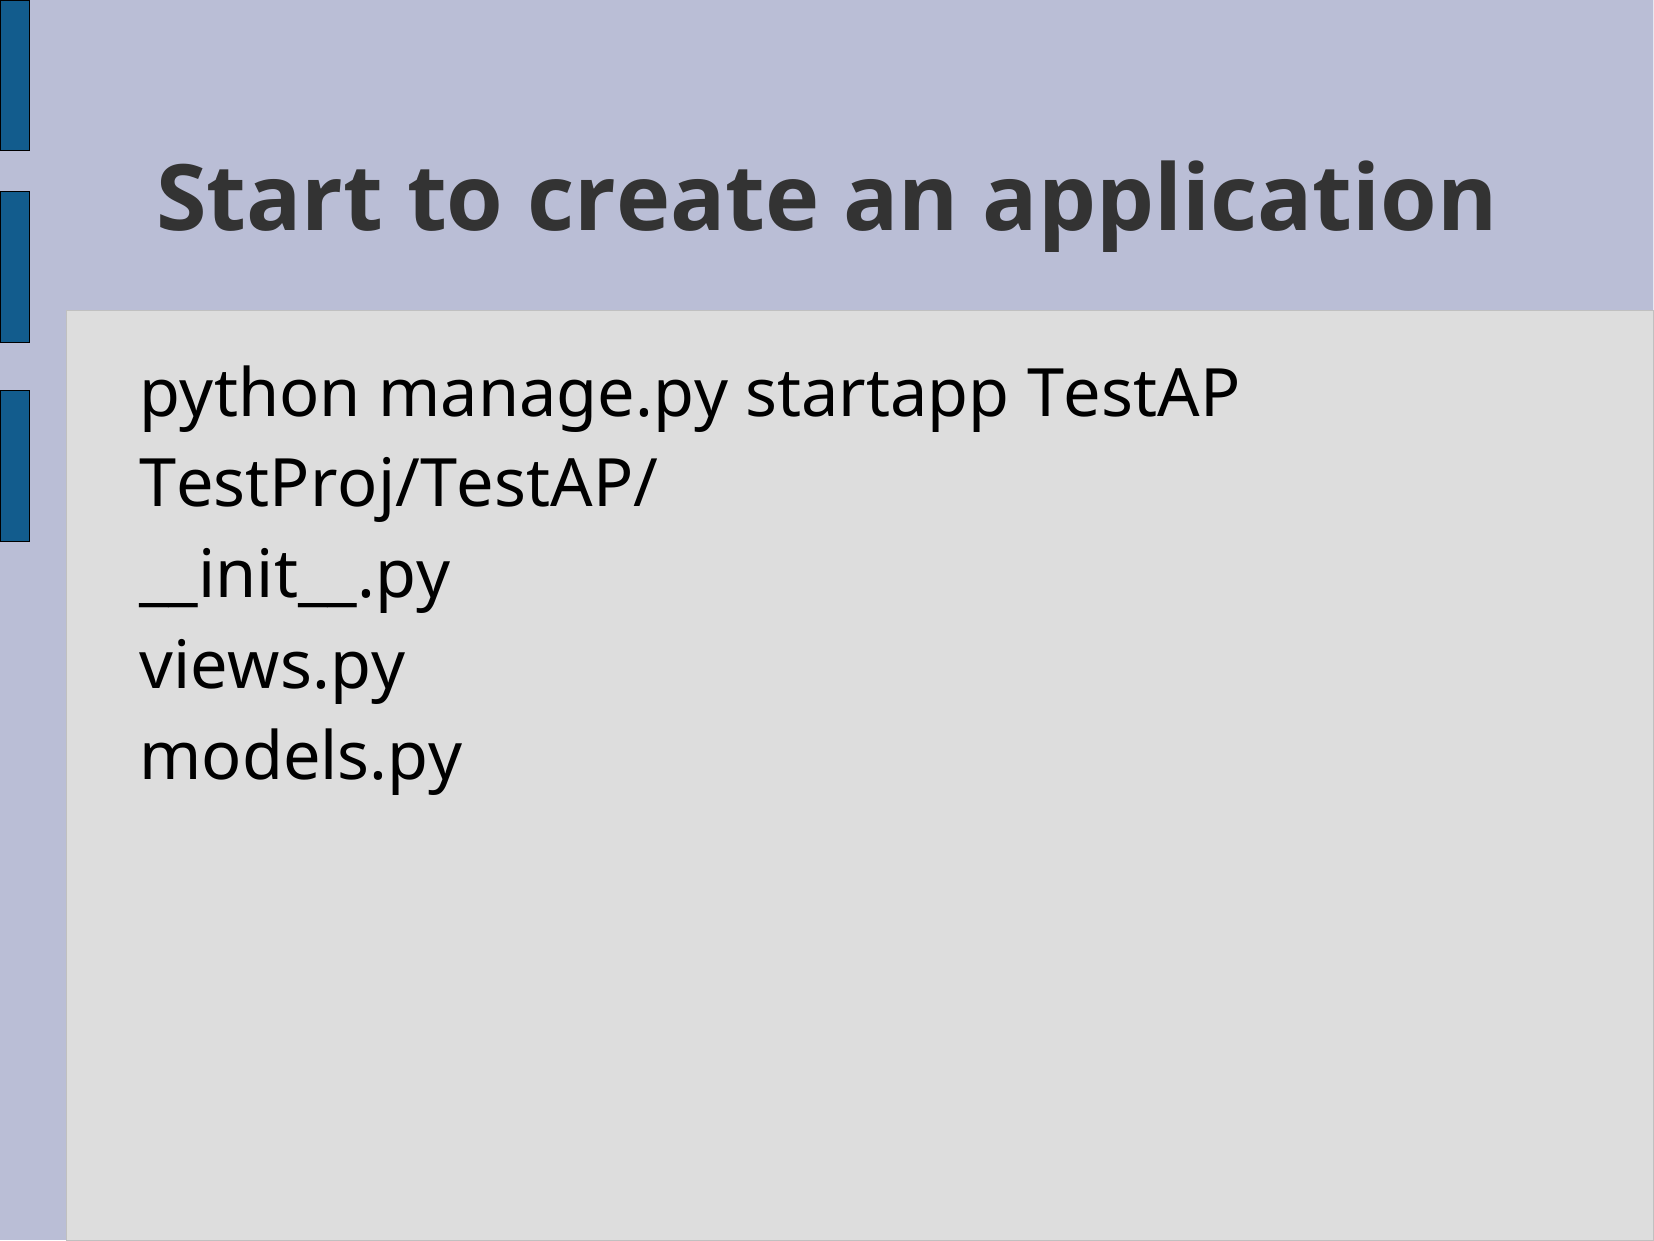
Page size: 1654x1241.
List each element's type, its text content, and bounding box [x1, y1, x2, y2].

title Start to create an application [121, 98, 1534, 291]
list python manage.py startapp TestAP TestProj/TestAP/ __init__.py views.py models.py [121, 344, 1534, 1112]
